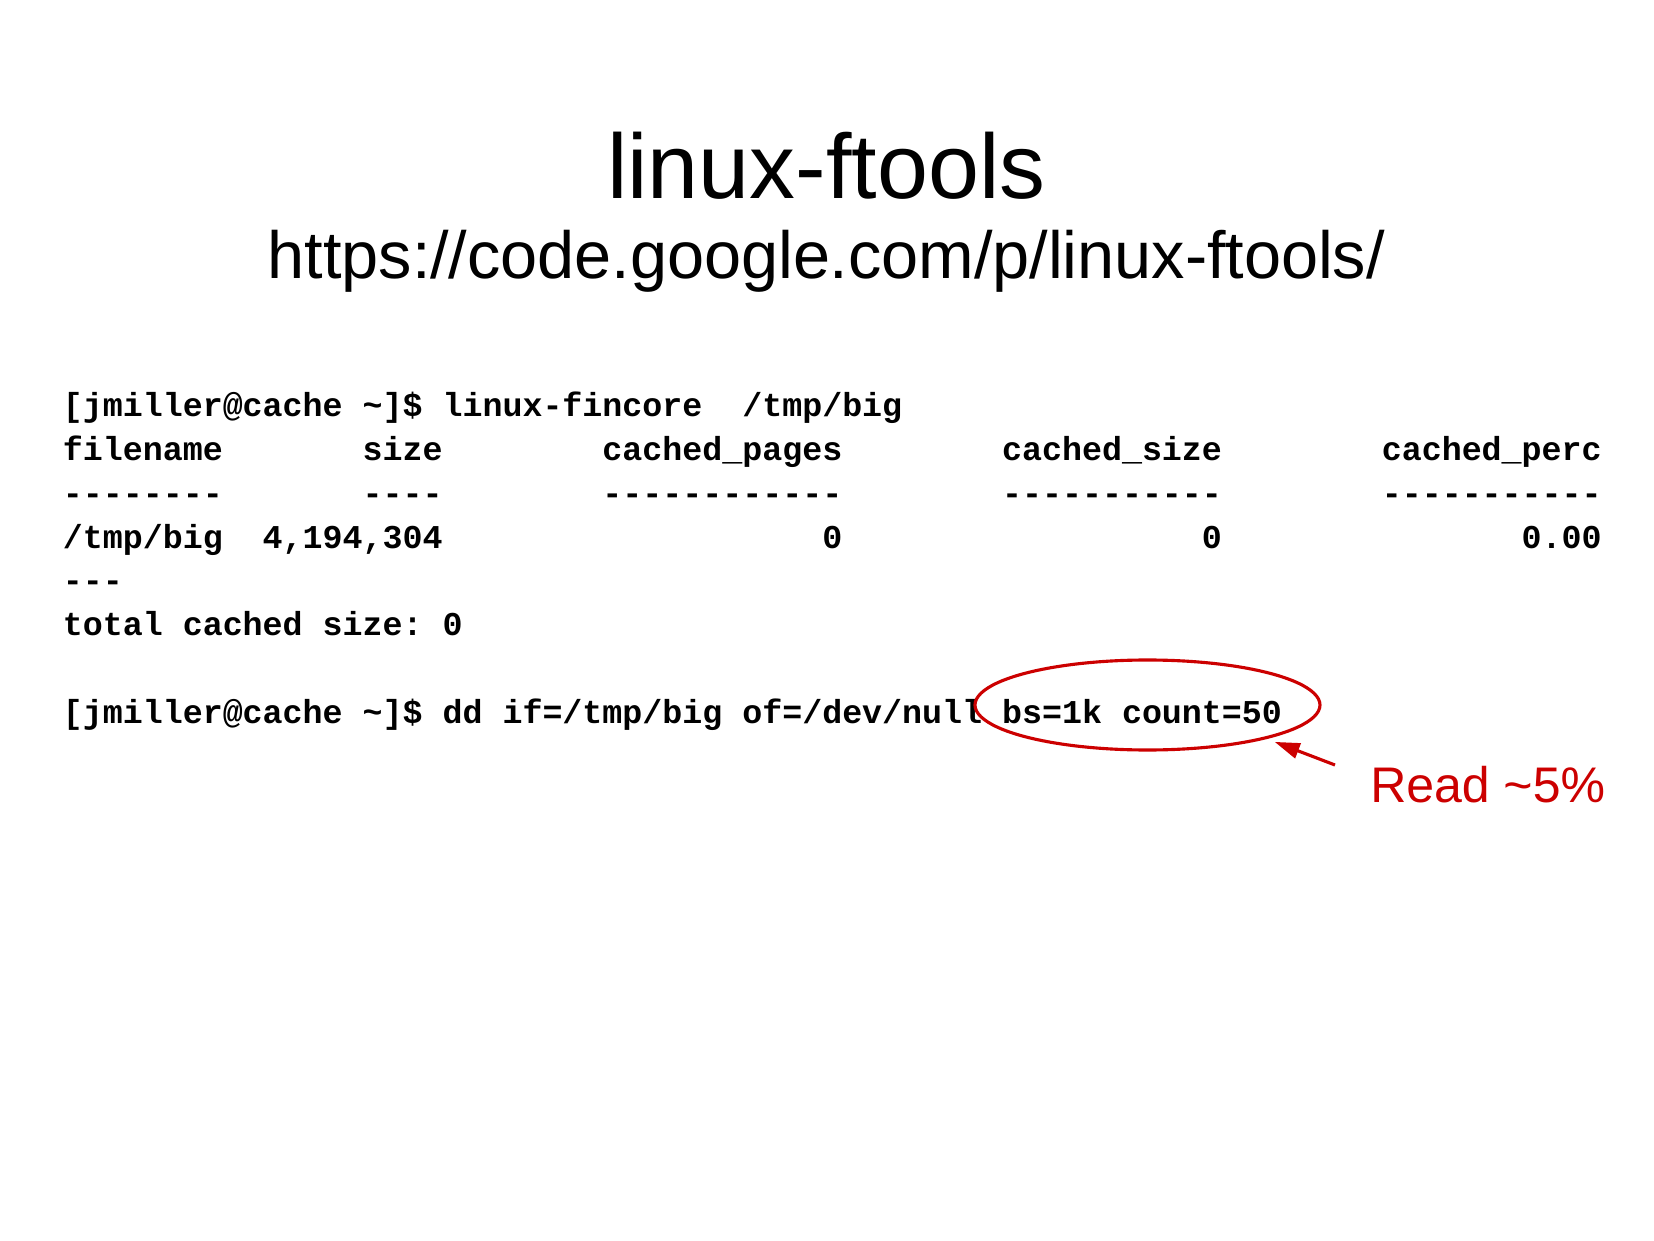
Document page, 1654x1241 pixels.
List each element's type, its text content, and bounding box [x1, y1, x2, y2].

list [jmiller@cache ~]$ linux-fincore /tmp/big filename size cached_pages cached_size cached_perc -------- ---- ------------ ----------- ----------- /tmp/big 4,194,304 0 0 0.00 --- total cached size: 0 [jmiller@cache ~]$ dd if=/tmp/big of=/dev/null bs=1k count=50 [63, 389, 1654, 819]
text_box Read ~5% [1355, 750, 1621, 821]
title linux-ftools https://code.google.com/p/linux-ftools/ [82, 13, 1571, 293]
